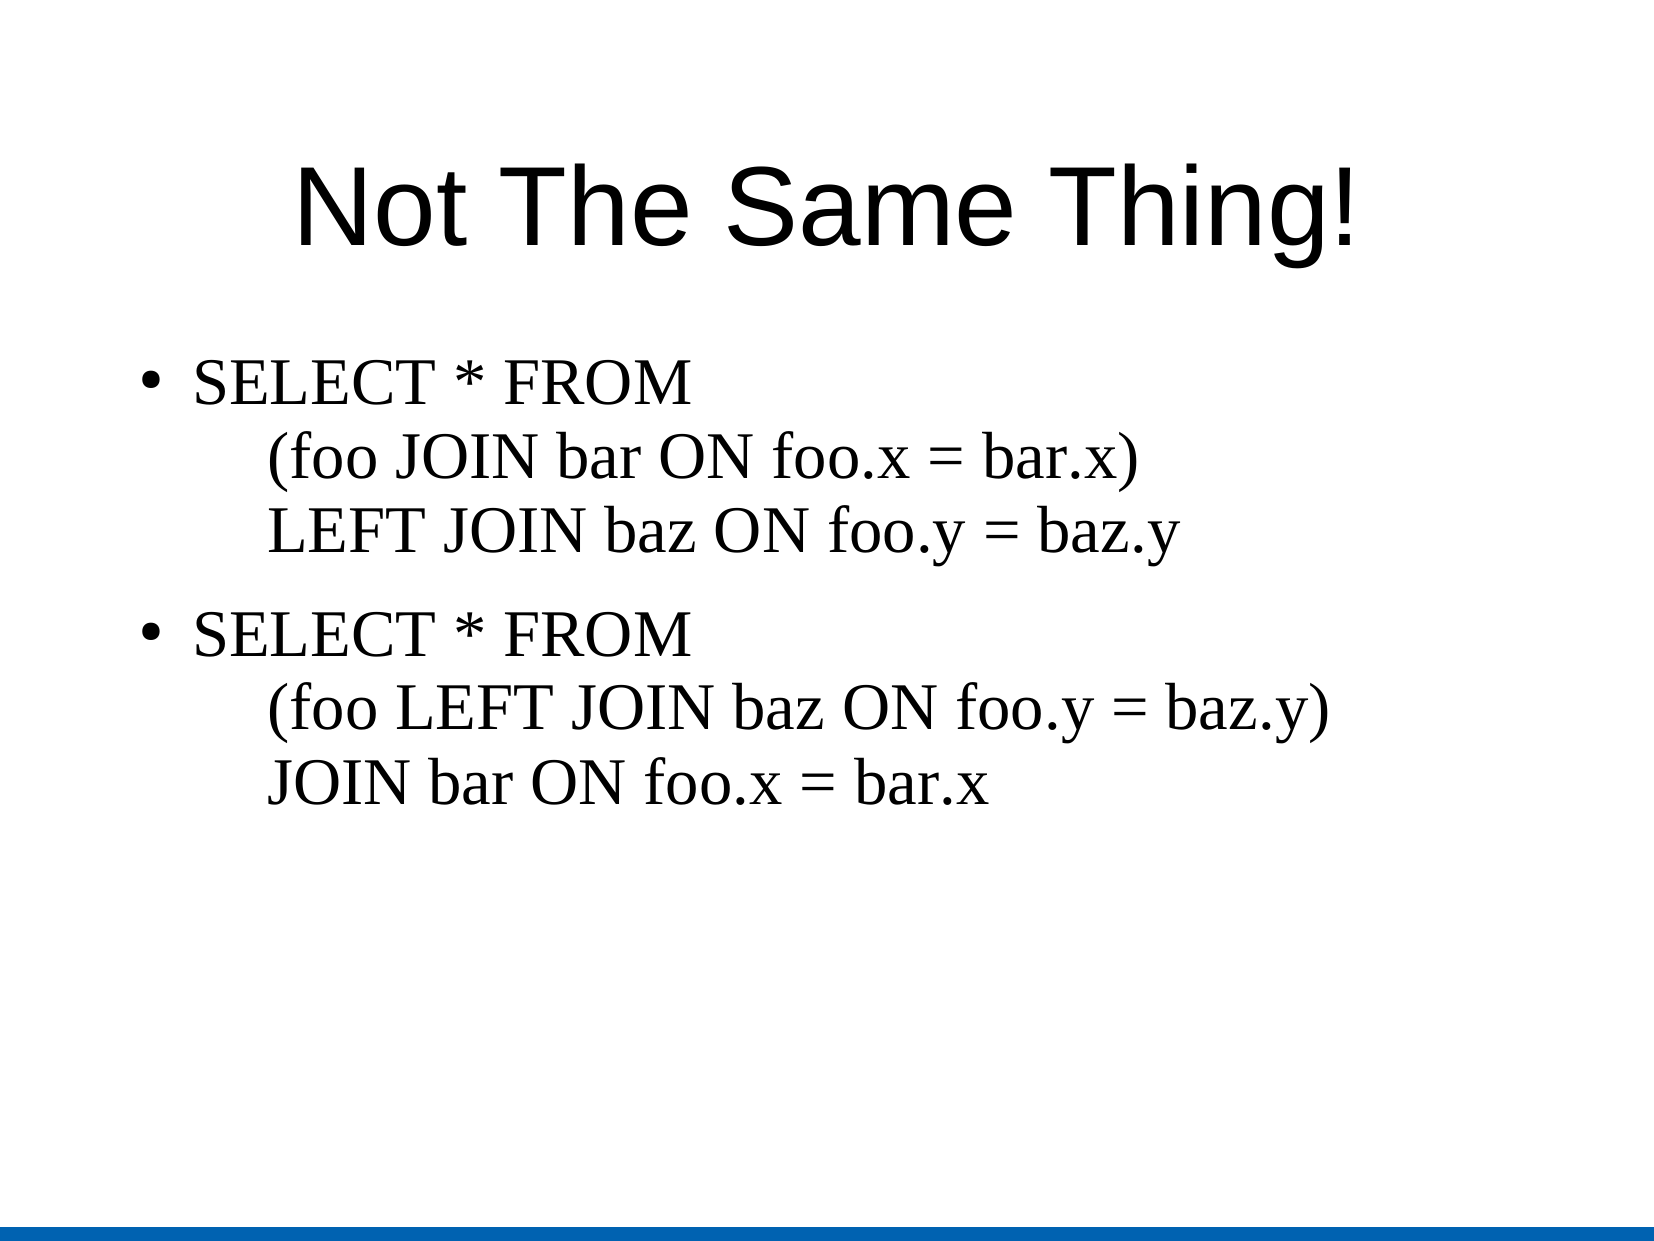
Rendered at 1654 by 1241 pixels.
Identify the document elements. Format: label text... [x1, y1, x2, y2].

list SELECT * FROM (foo JOIN bar ON foo.x = bar.x) LEFT JOIN baz ON foo.y = baz.y SELECT * FROM (foo LEFT JOIN baz ON foo.y = baz.y) JOIN bar ON foo.x = bar.x [121, 344, 1533, 1127]
title Not The Same Thing! [121, 102, 1533, 311]
